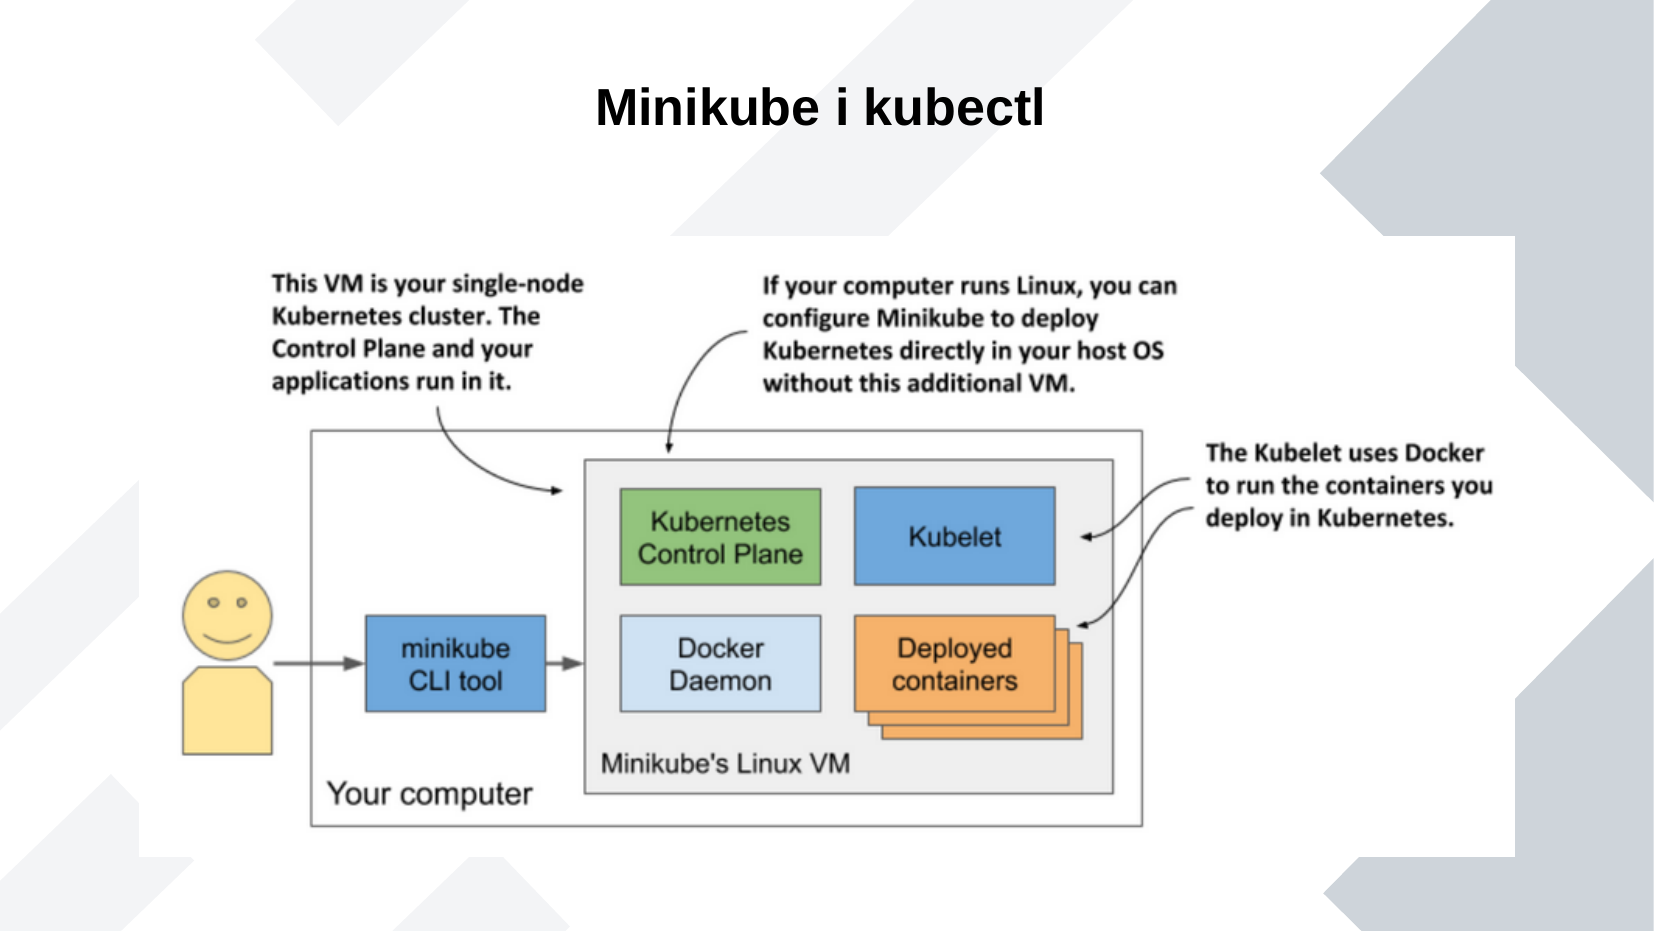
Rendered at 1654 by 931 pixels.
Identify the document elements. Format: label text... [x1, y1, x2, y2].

title Minikube i kubectl [76, 29, 1565, 185]
picture [139, 236, 1515, 857]
